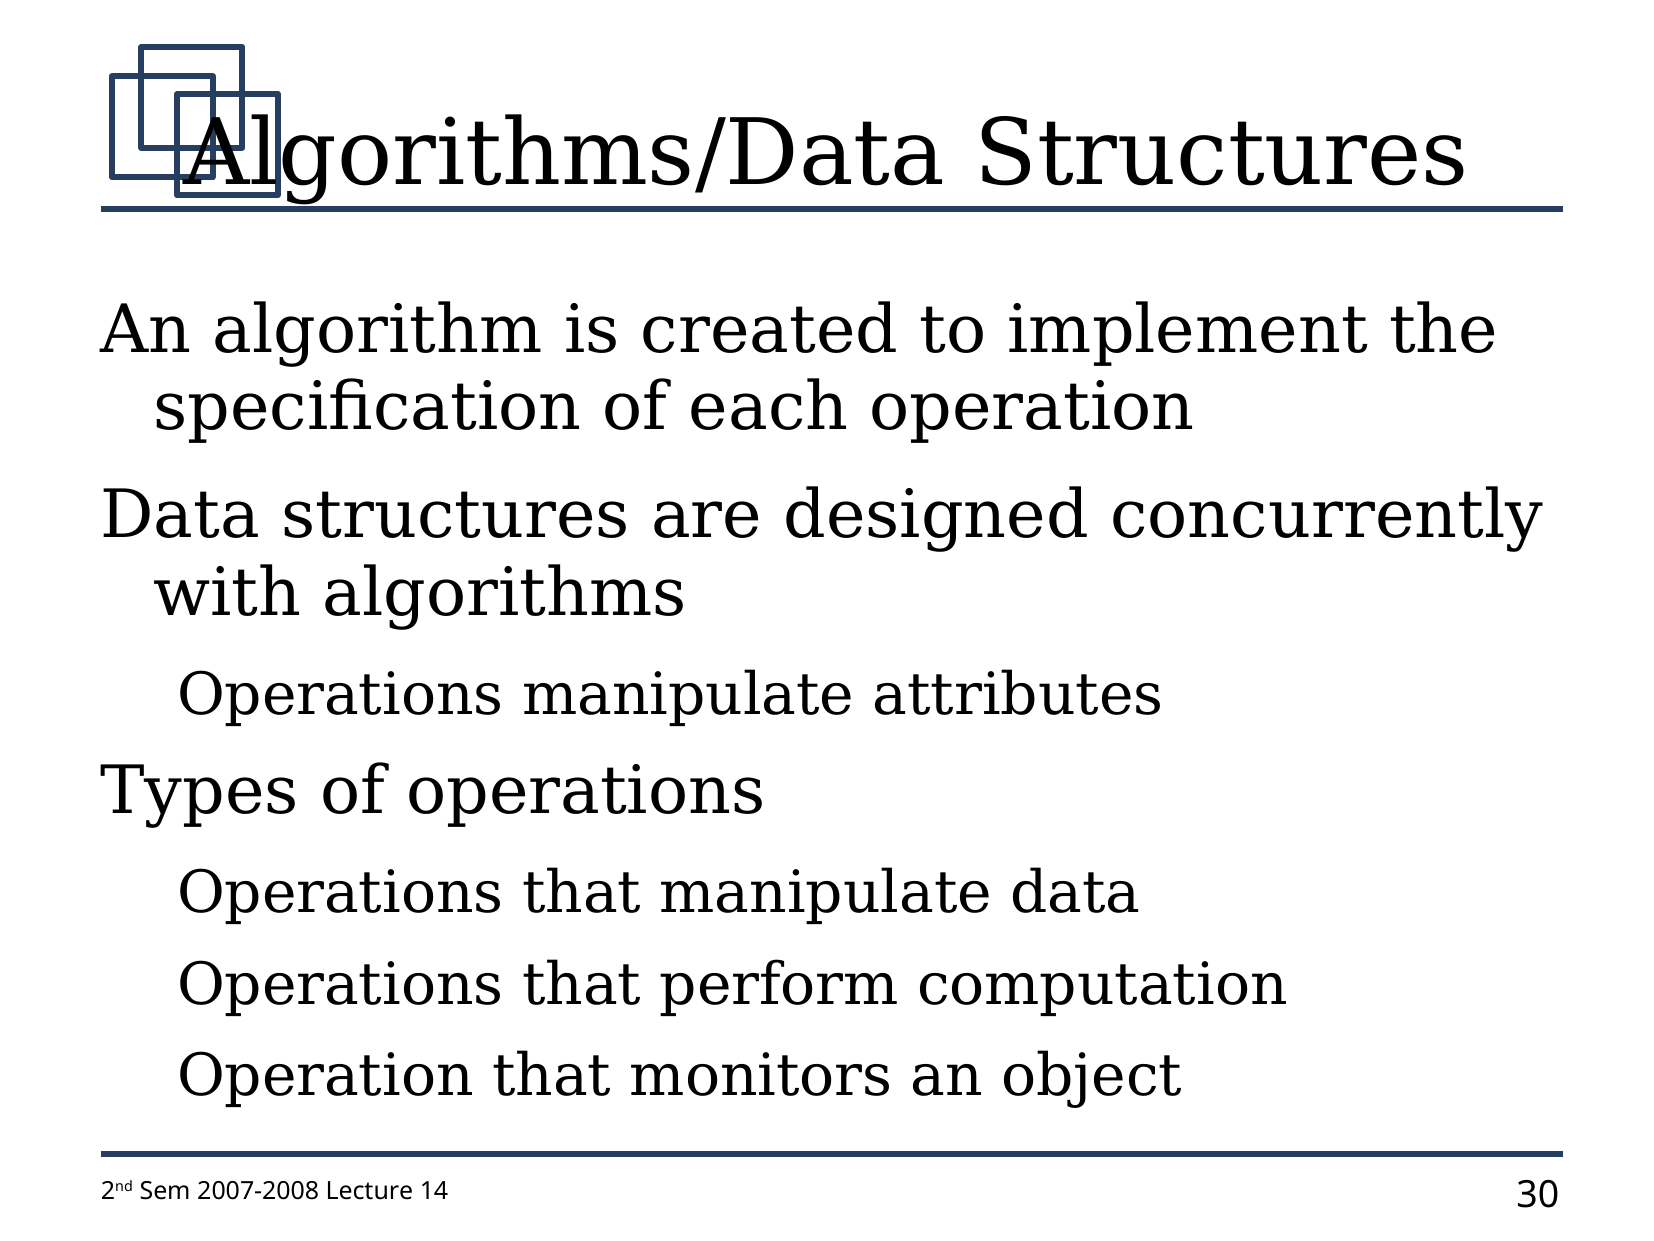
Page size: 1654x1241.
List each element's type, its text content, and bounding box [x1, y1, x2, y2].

title Algorithms/Data Structures [82, 49, 1571, 257]
list An algorithm is created to implement the specification of each operation Data structures are designed concurrently with algorithms Operations manipulate attributes Types of operations Operations that manipulate data Operations that perform computation Operation that monitors an object [82, 290, 1571, 1110]
